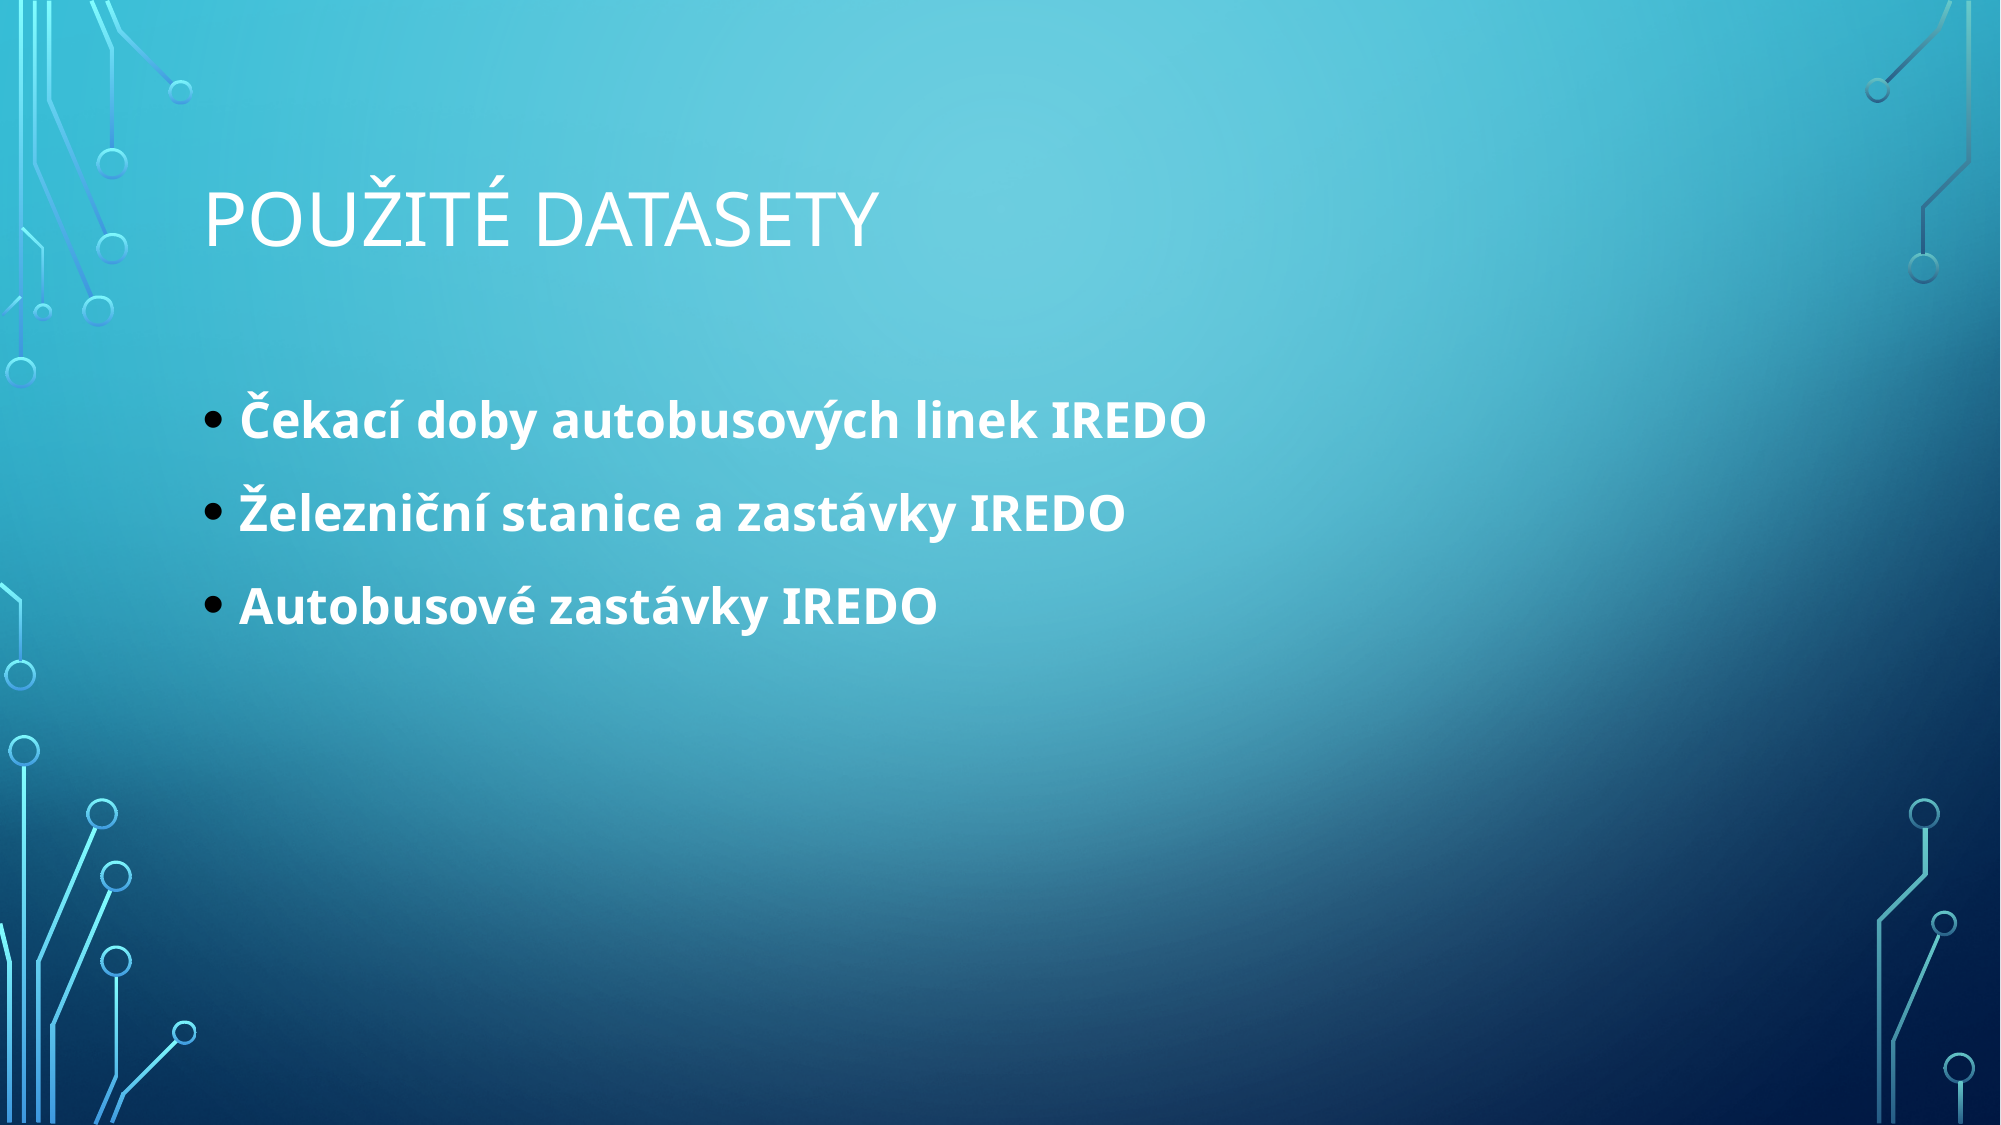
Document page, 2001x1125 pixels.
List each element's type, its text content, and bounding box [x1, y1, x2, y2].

list Čekací doby autobusových linek IREDO Železniční stanice a zastávky IREDO Autobusové zastávky IREDO [187, 369, 1813, 951]
title Použité datasety [187, 101, 1813, 344]
